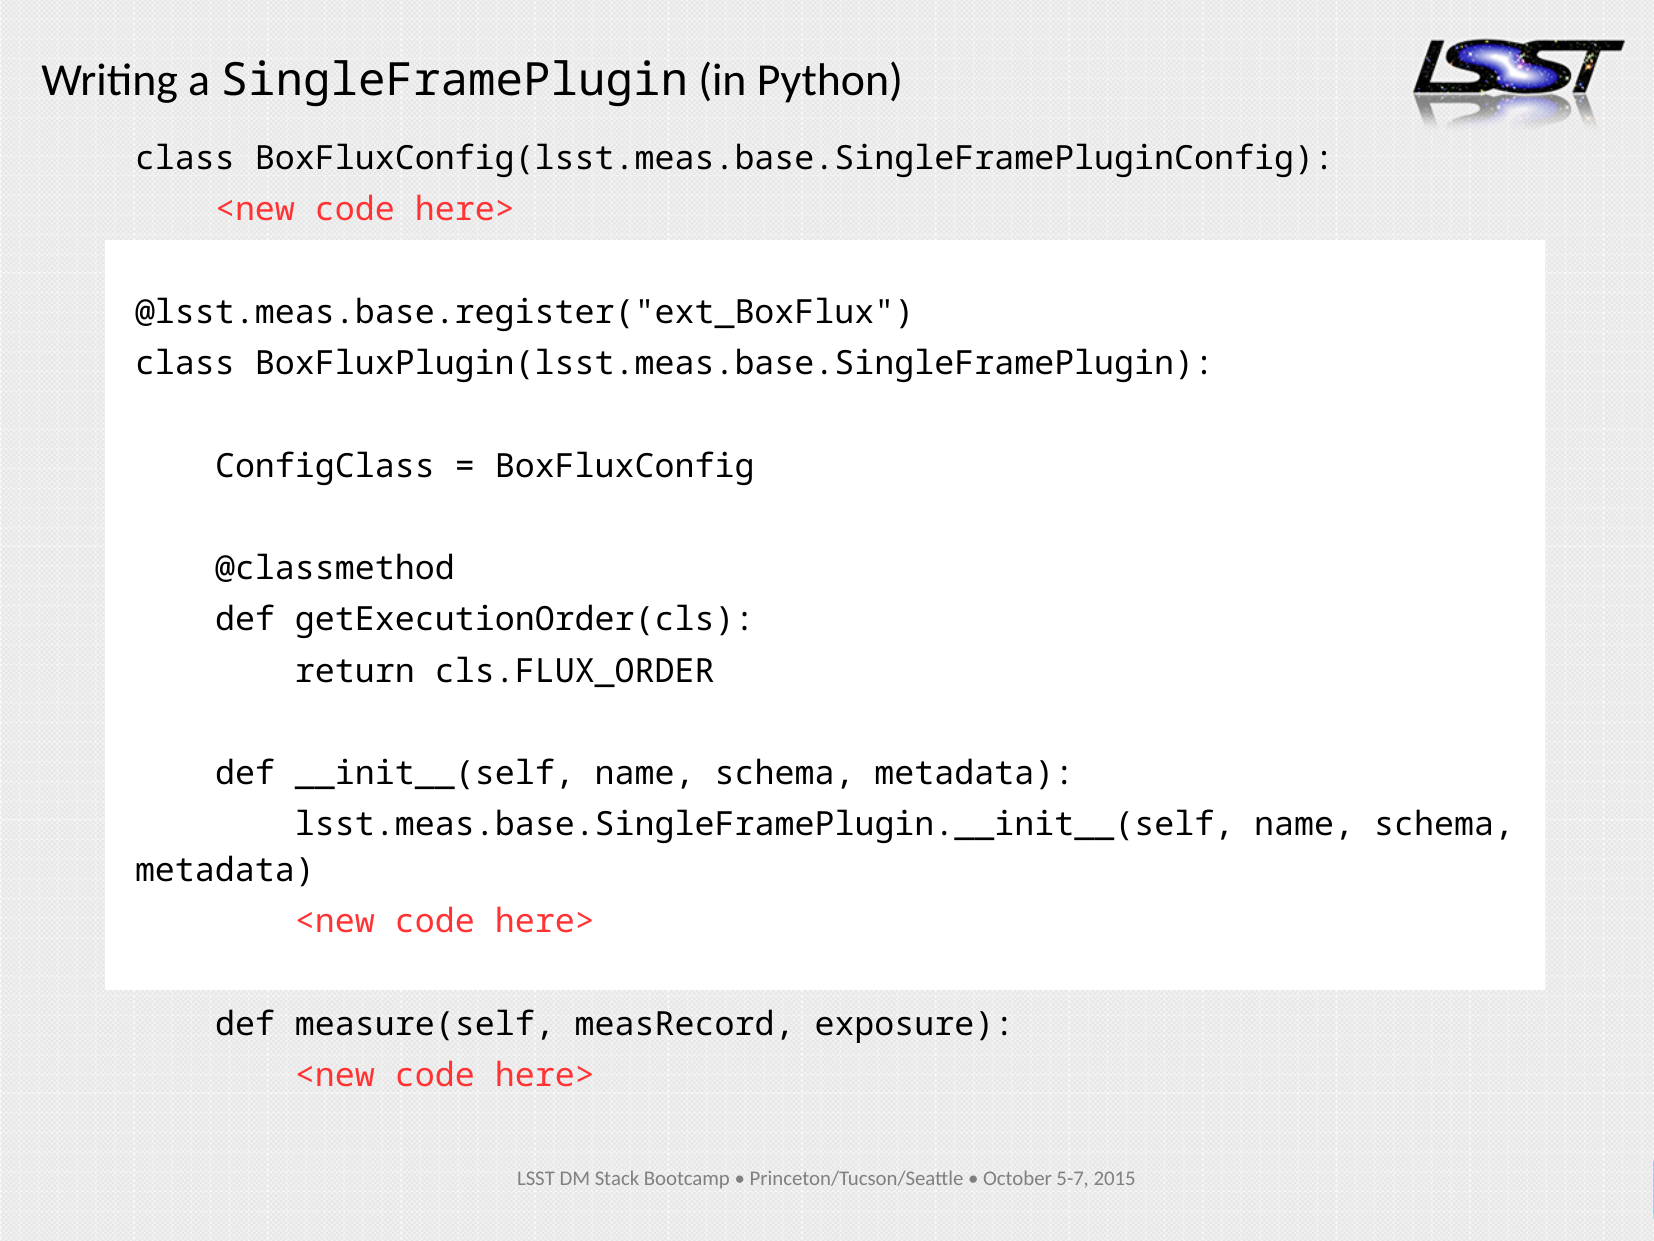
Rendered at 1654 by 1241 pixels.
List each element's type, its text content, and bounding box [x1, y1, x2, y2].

picture [0, 0, 1654, 1241]
title Writing a SingleFramePlugin (in Python) [41, 27, 1161, 129]
list class BoxFluxConfig(lsst.meas.base.SingleFramePluginConfig): <new code here> @lsst.meas.base.register("ext_BoxFlux") class BoxFluxPlugin(lsst.meas.base.SingleFramePlugin): ConfigClass = BoxFluxConfig @classmethod def getExecutionOrder(cls): return cls.FLUX_ORDER def __init__(self, name, schema, metadata): lsst.meas.base.SingleFramePlugin.__init__(self, name, schema, metadata) <new code here> def measure(self, measRecord, exposure): <new code here> [105, 240, 1546, 991]
